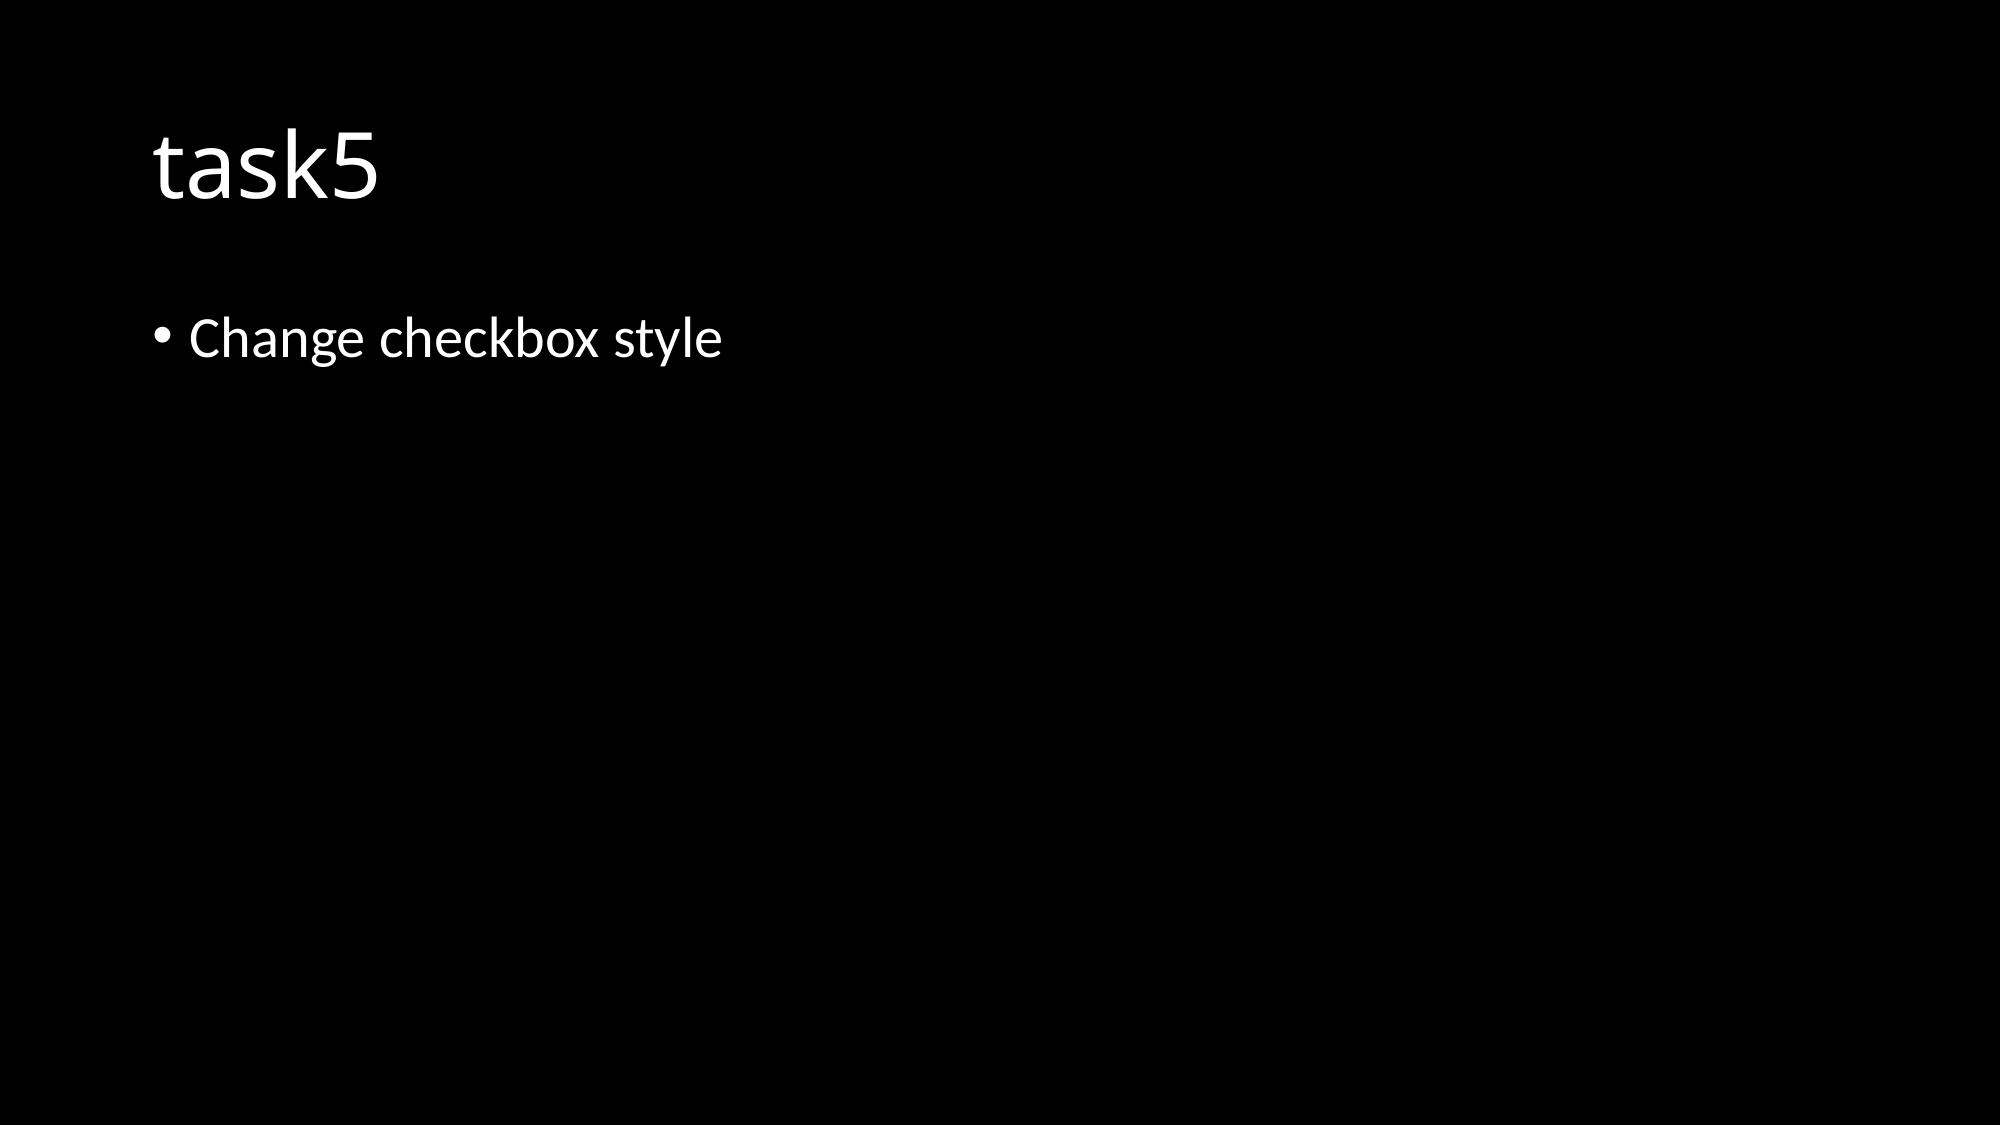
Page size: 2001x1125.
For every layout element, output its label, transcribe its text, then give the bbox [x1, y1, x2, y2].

list Change checkbox style [137, 299, 1863, 1014]
title task5 [137, 59, 1863, 278]
